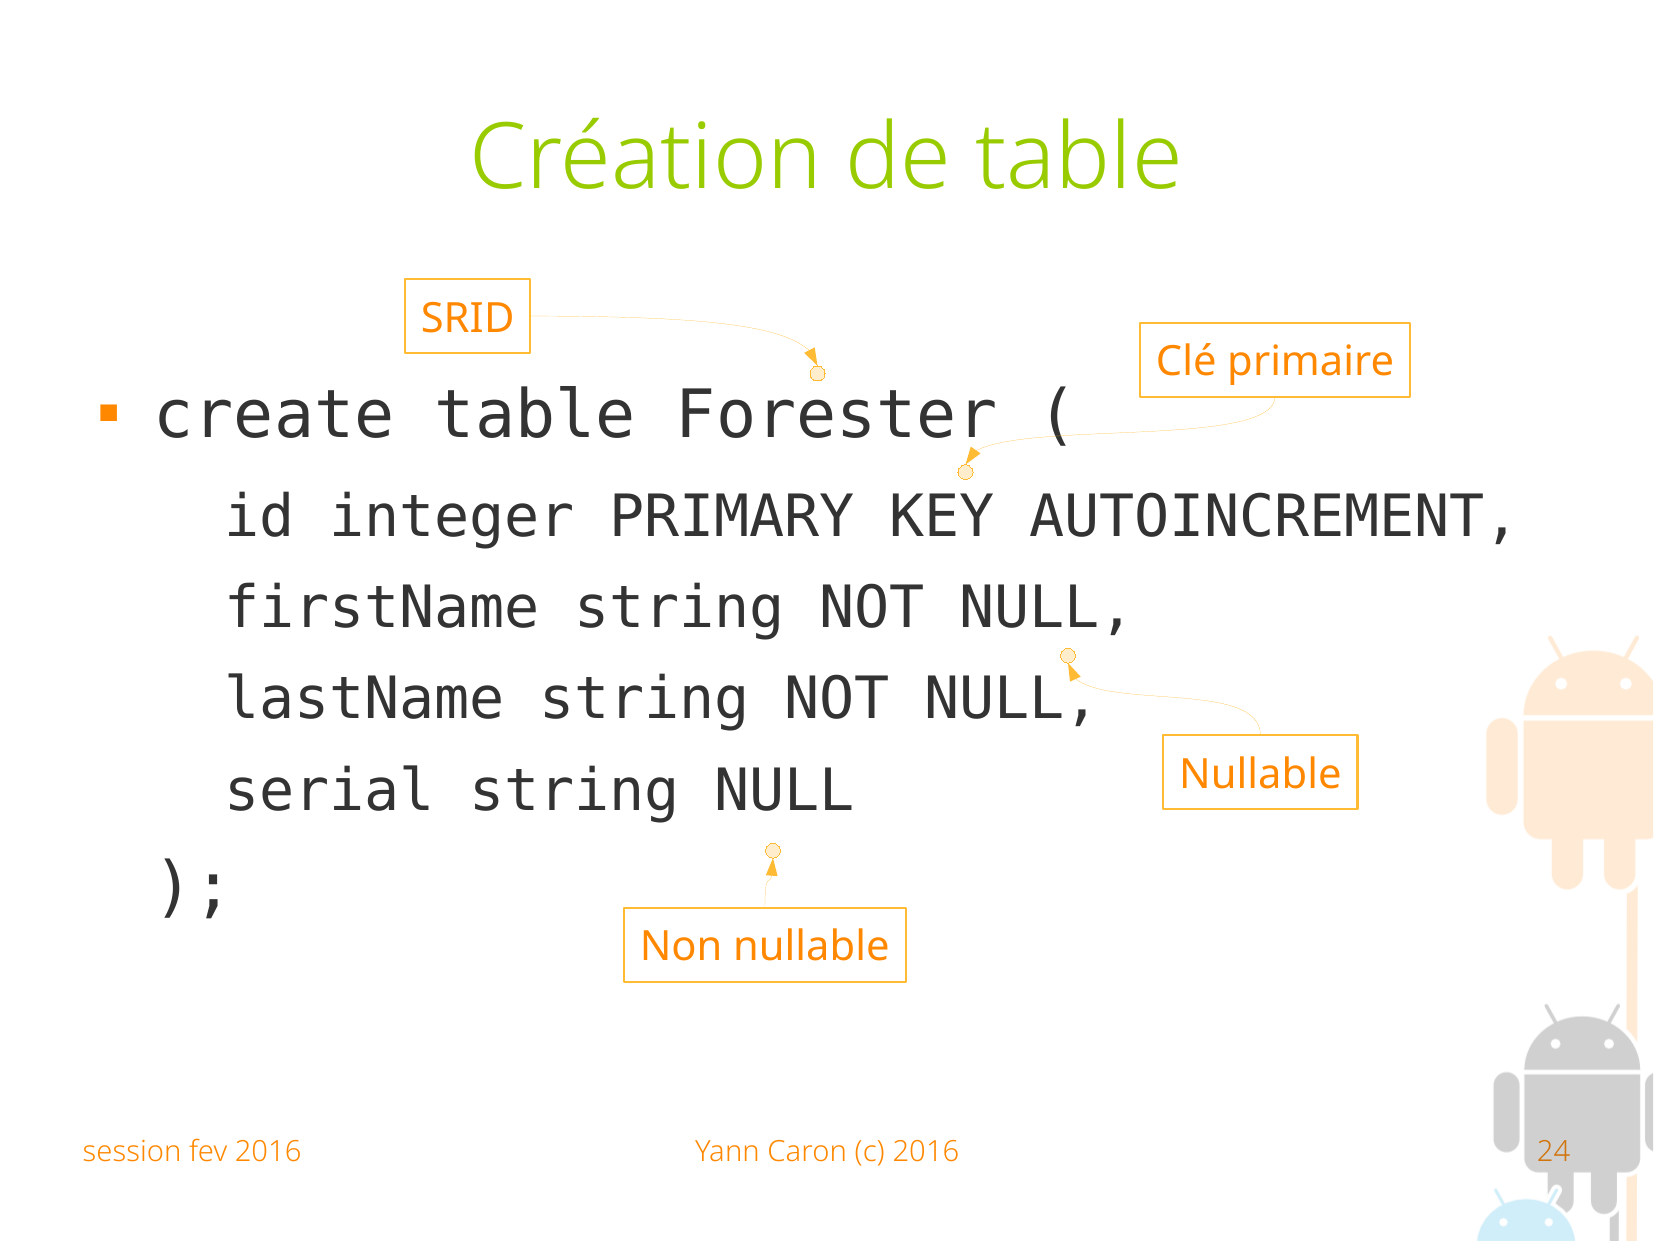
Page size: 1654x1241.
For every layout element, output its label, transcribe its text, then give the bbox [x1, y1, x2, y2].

text_box [1060, 648, 1076, 664]
text_box Clé primaire [1140, 322, 1403, 389]
picture [240, 423, 1654, 1241]
text_box [810, 366, 826, 381]
text_box [765, 843, 781, 858]
text_box Nullable [1163, 735, 1351, 801]
text_box [957, 464, 974, 480]
subtitle Création de base de donnée [406, 346, 529, 352]
text_box SRID [405, 279, 530, 346]
title Création de table [82, 49, 1571, 257]
text_box Non nullable [624, 907, 893, 974]
list create table Forester ( id integer PRIMARY KEY AUTOINCREMENT, firstName string NOT NULL, lastName string NOT NULL, serial string NULL ); [82, 375, 1571, 1010]
